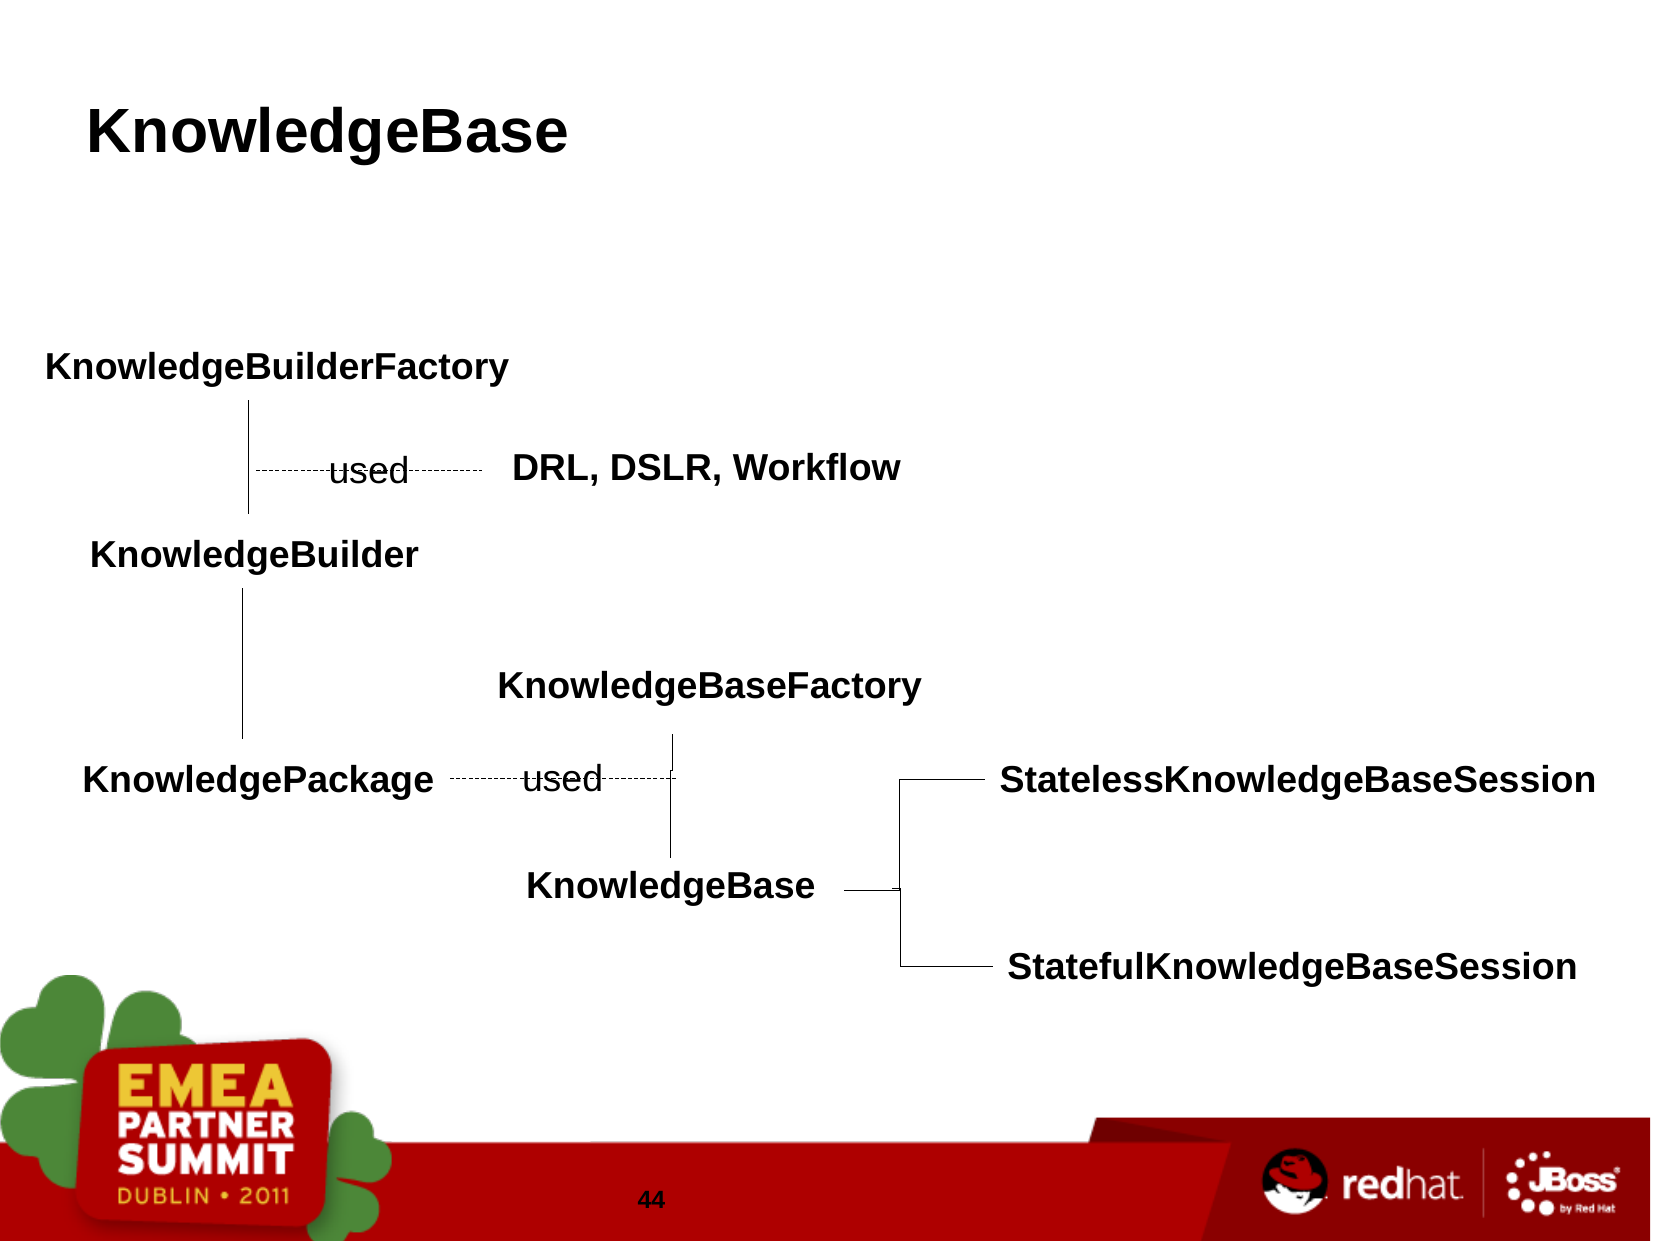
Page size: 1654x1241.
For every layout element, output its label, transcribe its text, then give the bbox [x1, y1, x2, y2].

text_box KnowledgeBaseFactory [482, 657, 937, 715]
picture [0, 975, 1651, 1241]
text_box DRL, DSLR, Workflow [497, 438, 918, 496]
text_box KnowledgeBuilder [75, 525, 434, 583]
text_box StatelessKnowledgeBaseSession [984, 750, 1613, 808]
title KnowledgeBase [86, 37, 1576, 226]
text_box StatefulKnowledgeBaseSession [992, 938, 1594, 996]
text_box KnowledgePackage [67, 750, 449, 808]
text_box KnowledgeBuilderFactory [30, 338, 524, 396]
text_box KnowledgeBase [511, 857, 831, 1027]
